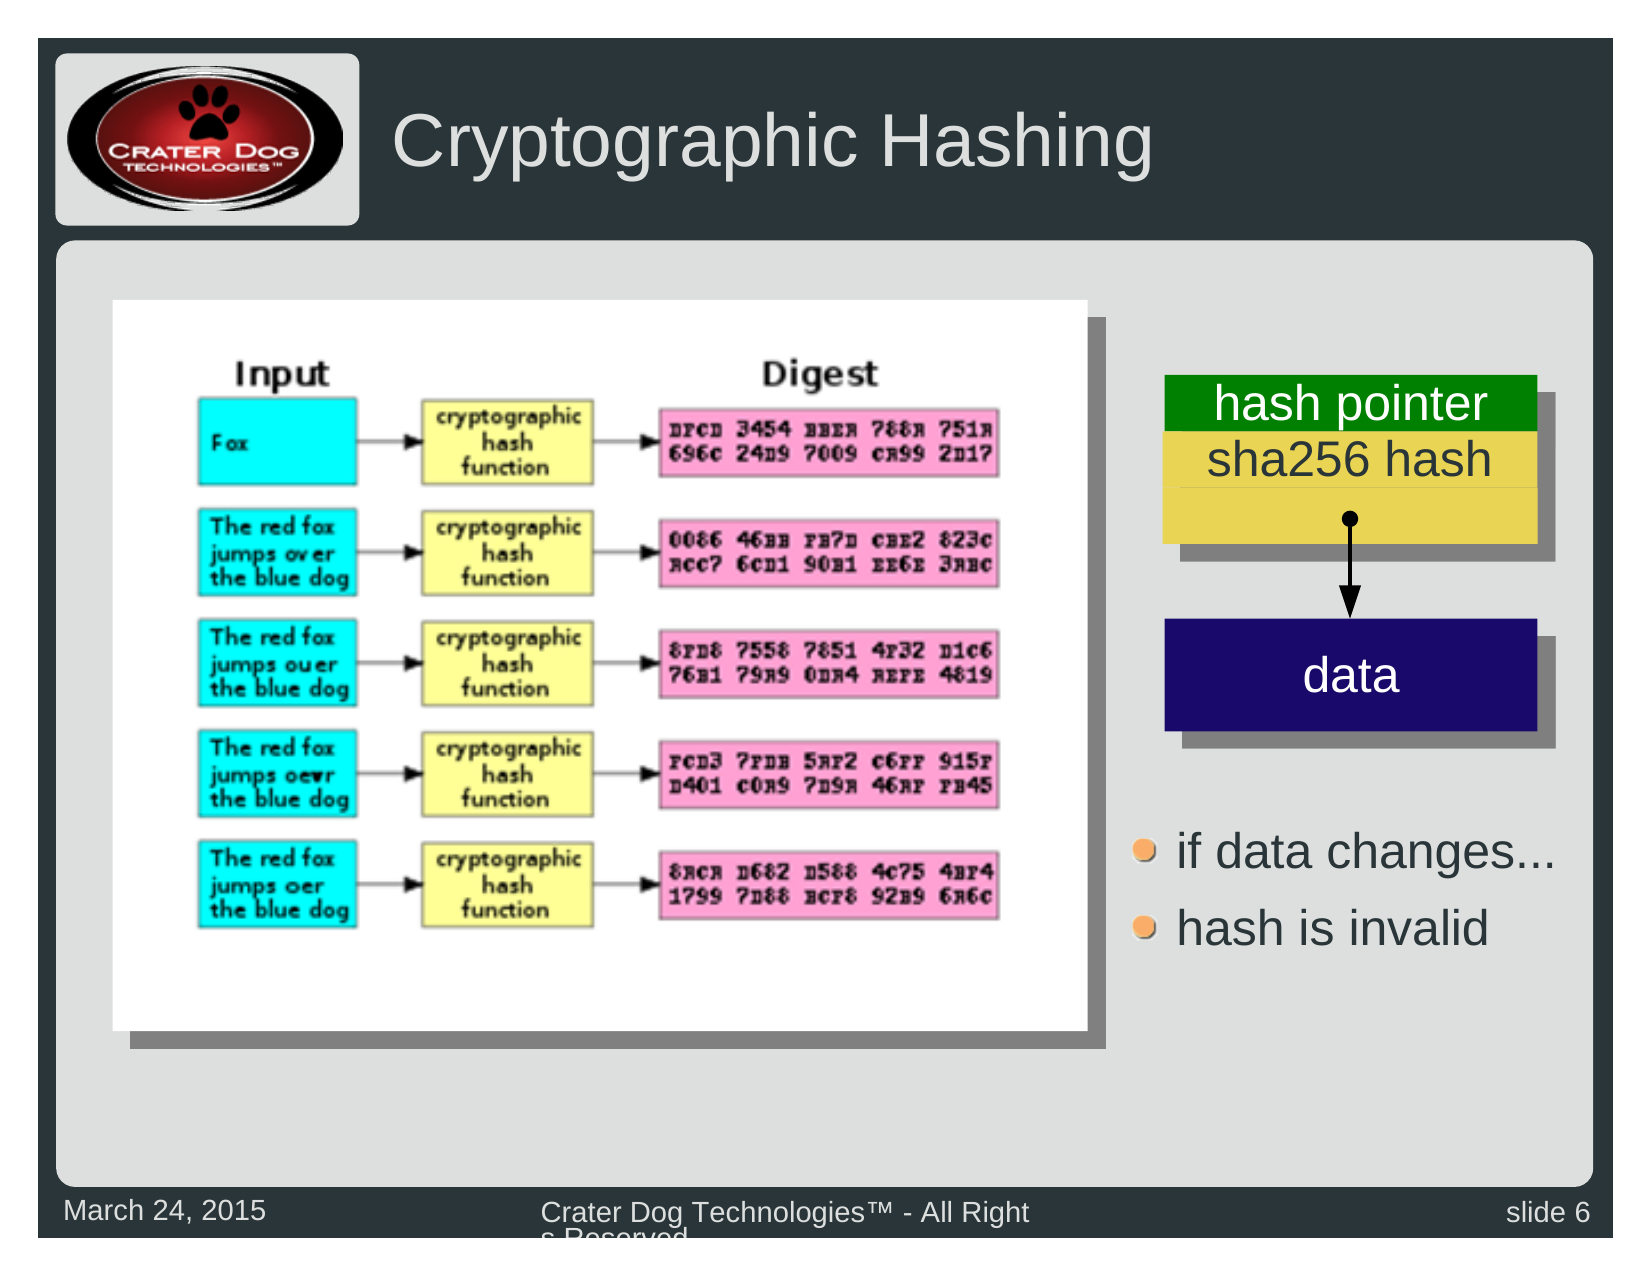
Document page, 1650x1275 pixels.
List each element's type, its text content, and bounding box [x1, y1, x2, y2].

title Cryptographic Hashing [391, 55, 1572, 224]
picture [182, 344, 1083, 1017]
text_box [112, 299, 1088, 1032]
picture [67, 66, 343, 211]
text_box data [1164, 618, 1538, 732]
text_box [1162, 487, 1538, 544]
text_box hash pointer [1164, 374, 1538, 431]
list if data changes... hash is invalid [1096, 822, 1576, 1013]
text_box sha256 hash [1162, 431, 1538, 487]
